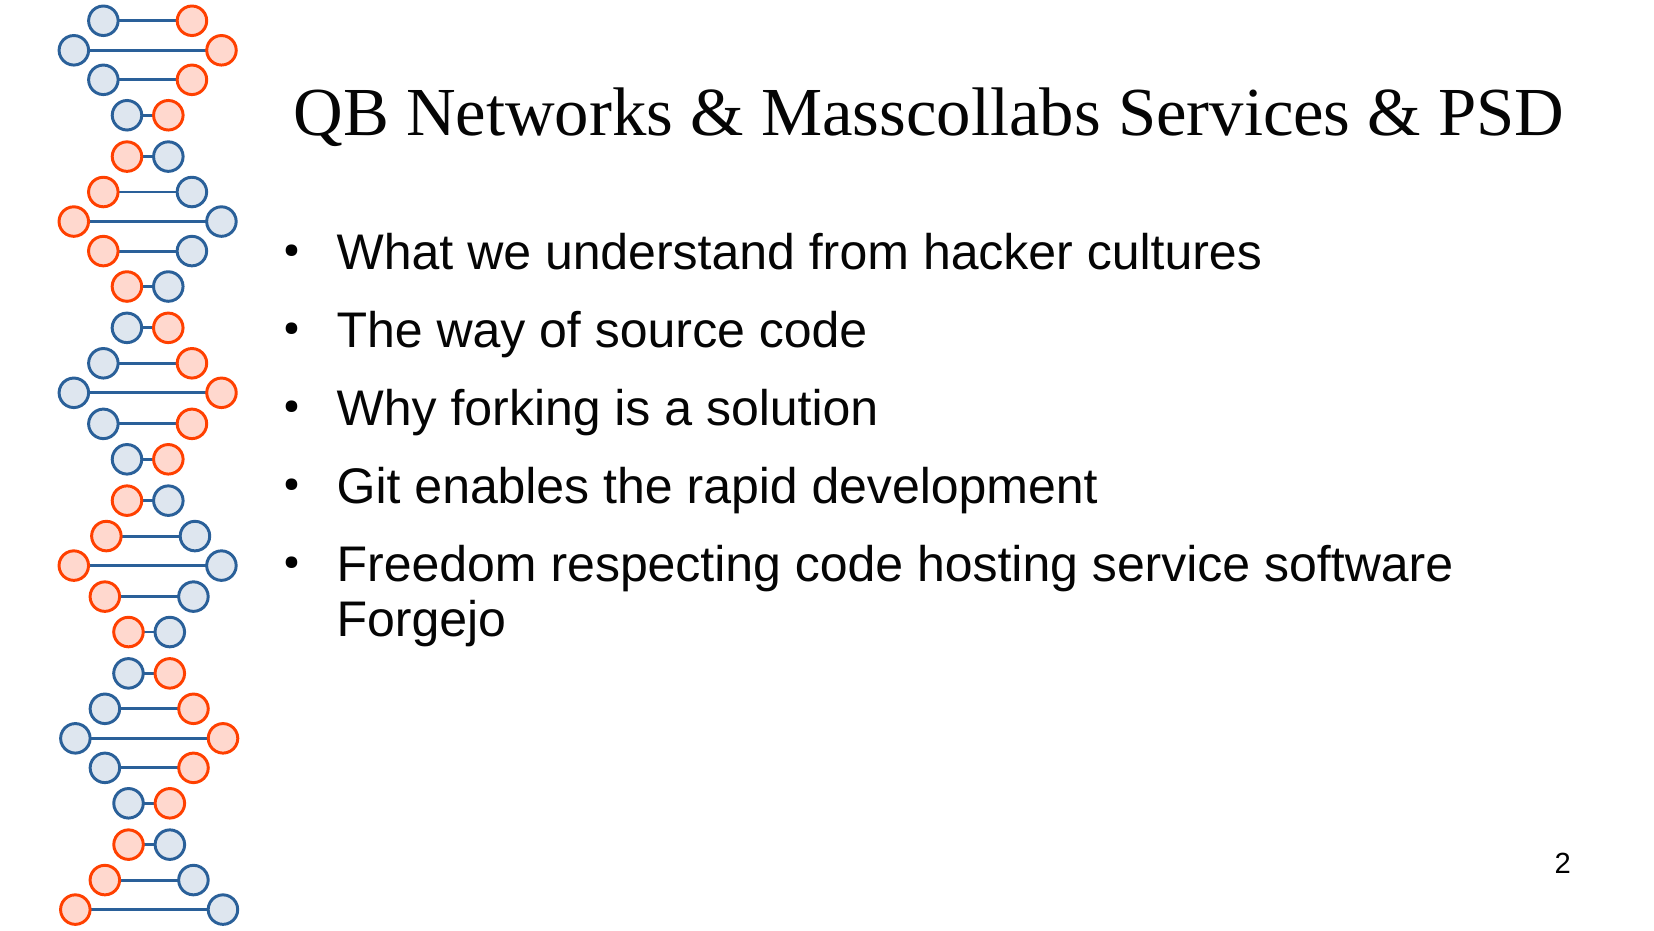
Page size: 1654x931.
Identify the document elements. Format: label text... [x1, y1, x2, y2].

list What we understand from hacker cultures The way of source code Why forking is a solution Git enables the rapid development Freedom respecting code hosting service software Forgejo [265, 224, 1595, 764]
title QB Networks & Masscollabs Services & PSD [265, 35, 1595, 189]
